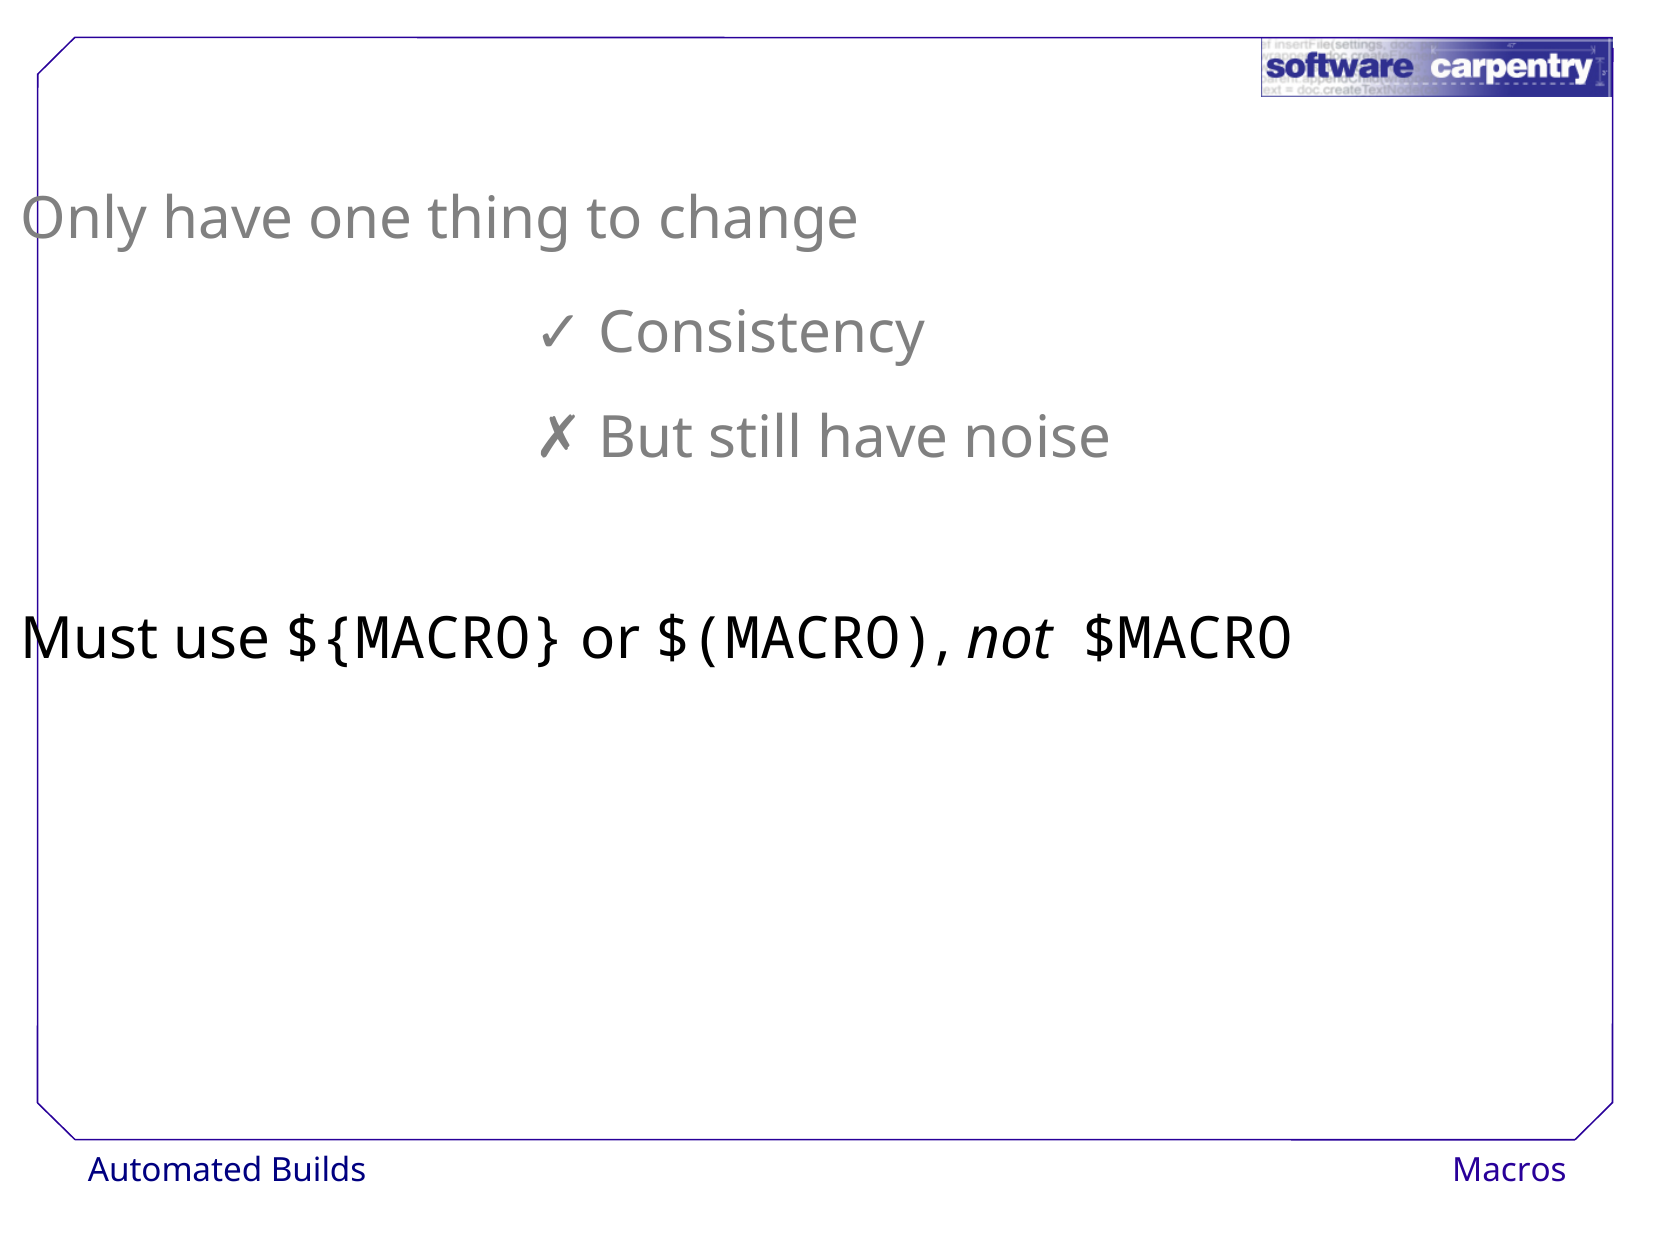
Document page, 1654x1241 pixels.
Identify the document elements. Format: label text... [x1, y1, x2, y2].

text_box Only have one thing to change Must use ${MACRO} or $(MACRO), not $MACRO [6, 138, 1458, 679]
text_box ✓ Consistency ✗ But still have noise [519, 251, 1277, 477]
picture [1261, 39, 1613, 97]
